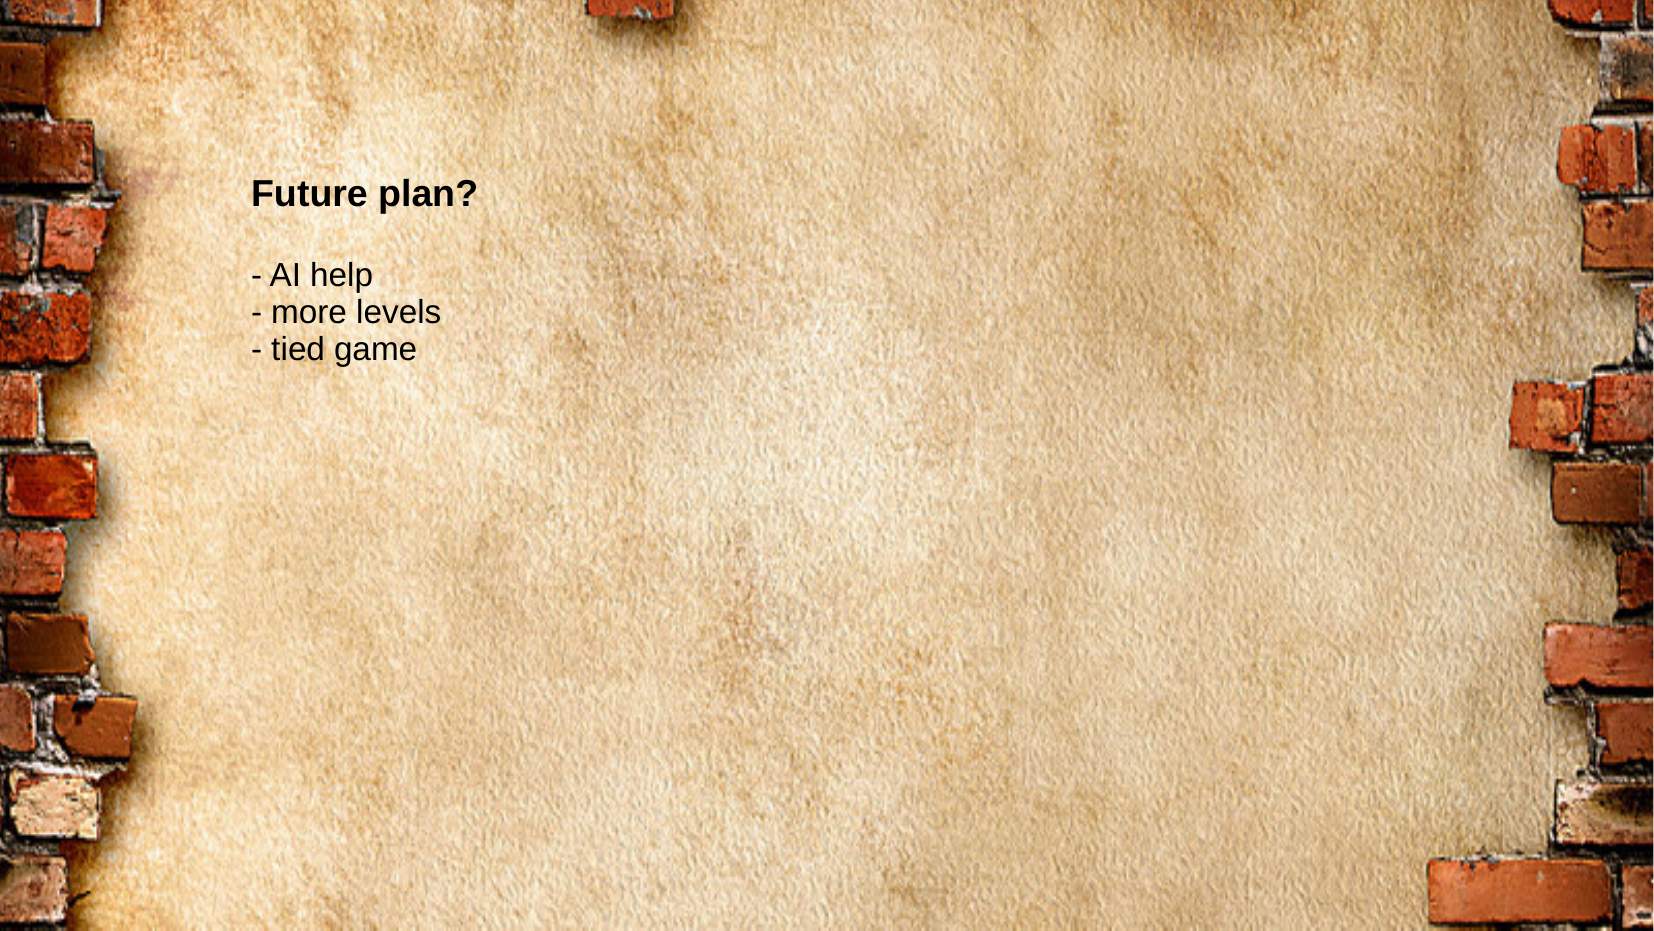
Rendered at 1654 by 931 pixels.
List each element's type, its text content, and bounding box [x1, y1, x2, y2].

text_box Future plan? - AI help - more levels - tied game [236, 165, 1359, 418]
picture [0, 0, 1654, 931]
